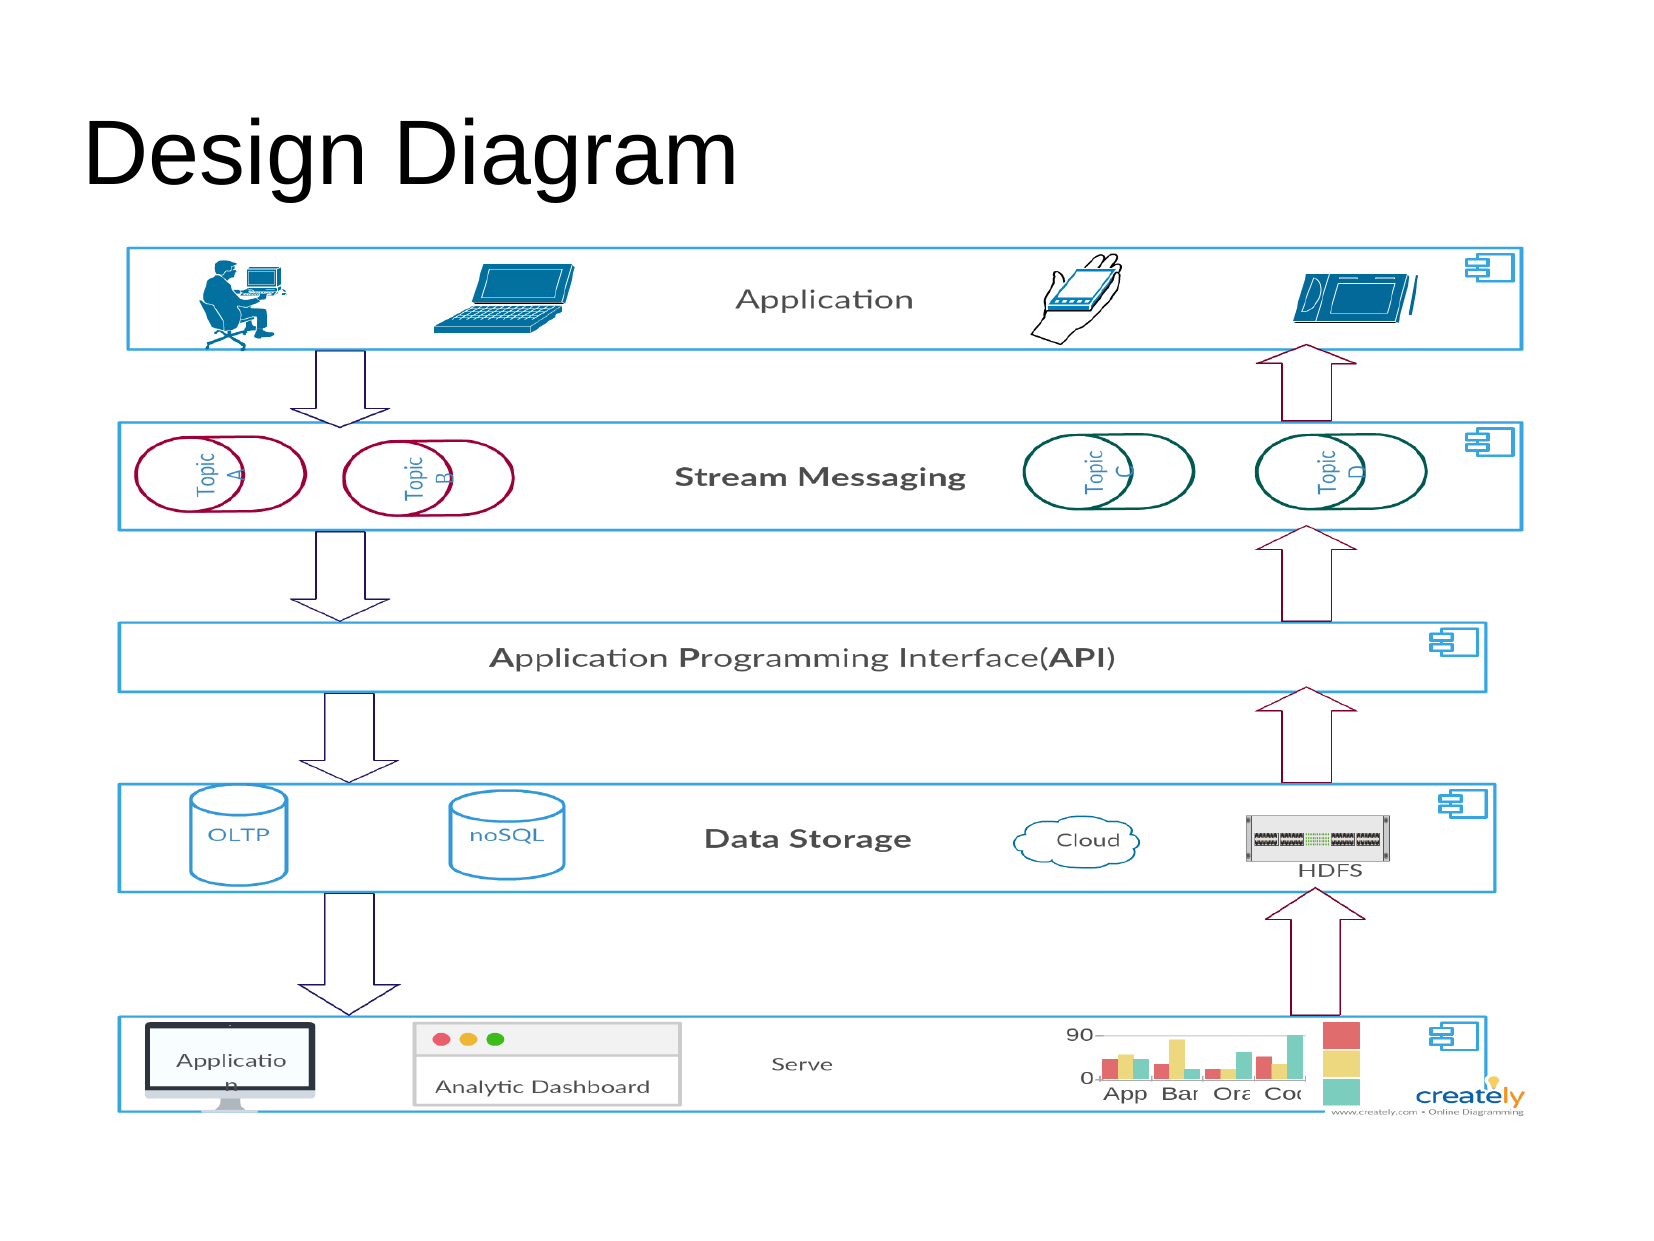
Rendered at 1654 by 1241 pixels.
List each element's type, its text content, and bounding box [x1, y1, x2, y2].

picture [104, 237, 1536, 1123]
title Design Diagram [82, 49, 1571, 257]
